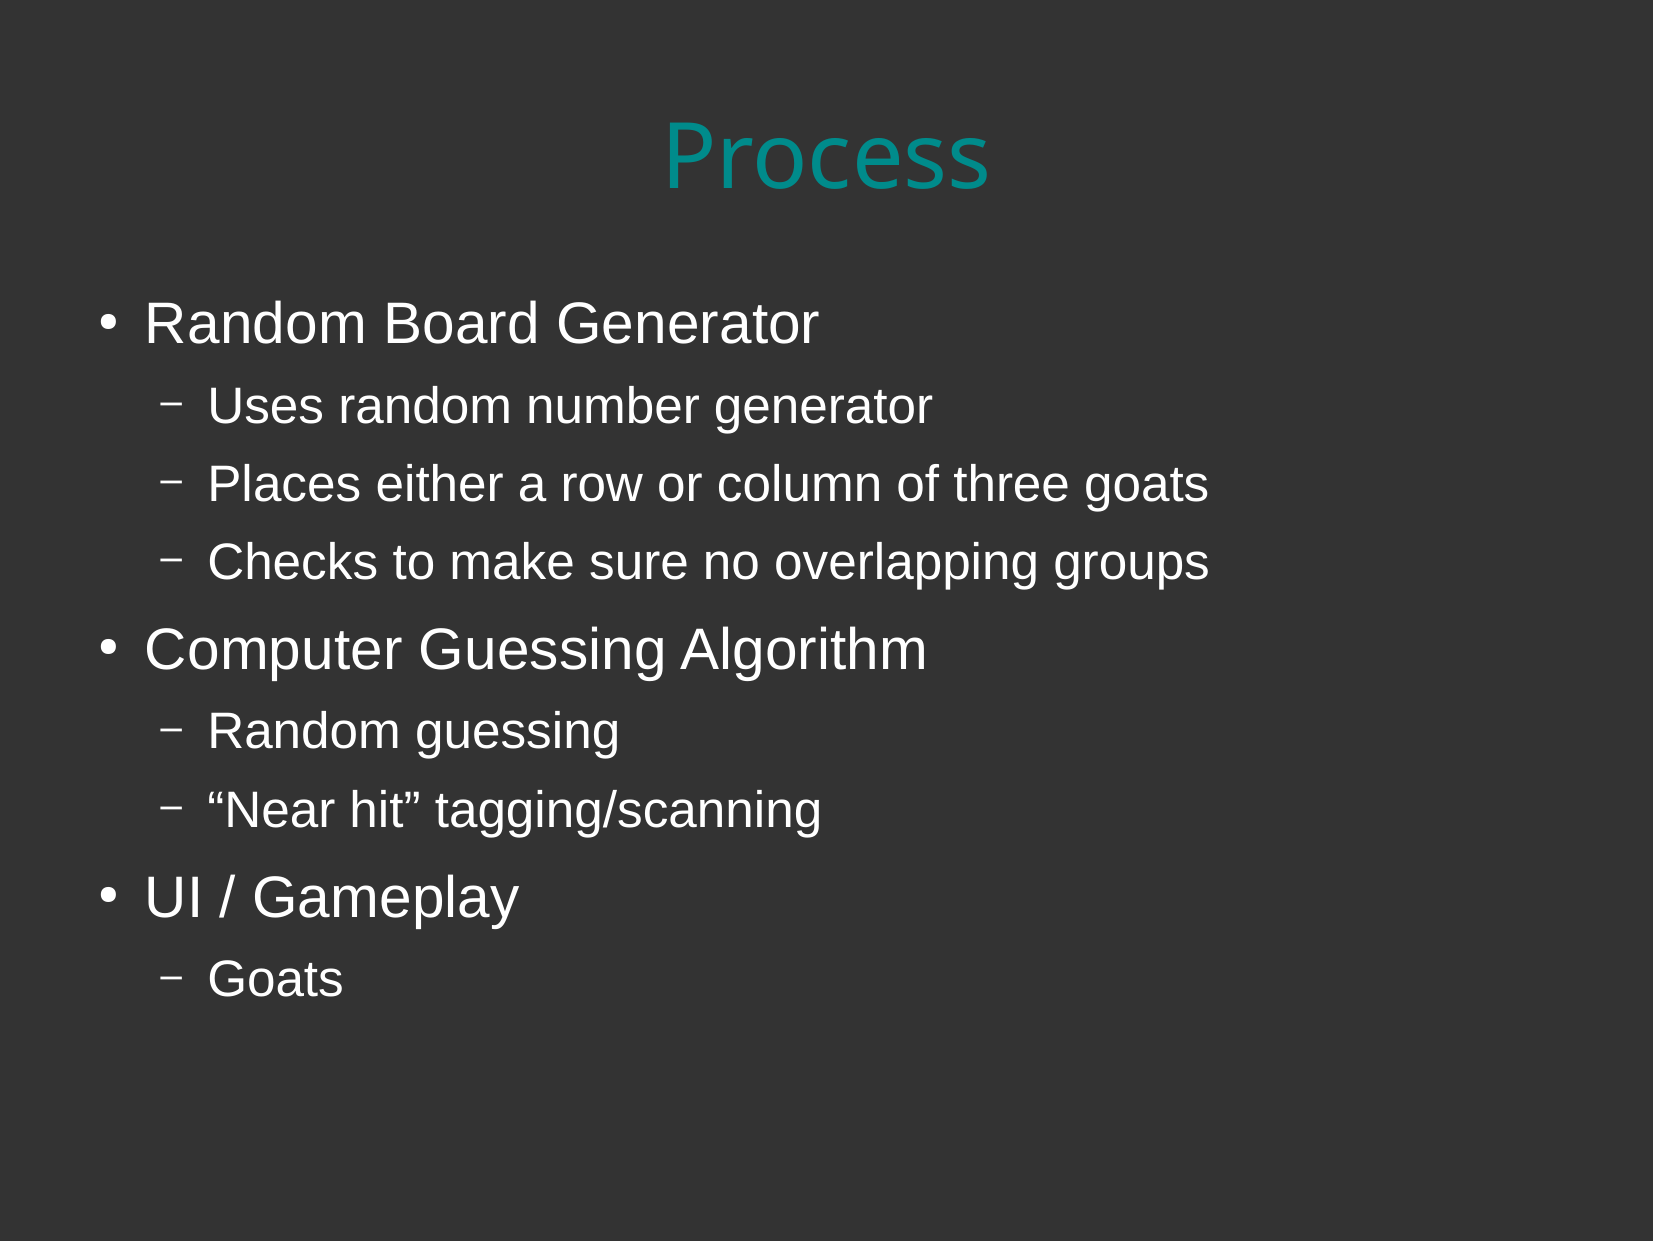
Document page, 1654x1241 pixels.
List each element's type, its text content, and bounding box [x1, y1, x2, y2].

list Random Board Generator Uses random number generator Places either a row or column of three goats Checks to make sure no overlapping groups Computer Guessing Algorithm Random guessing “Near hit” tagging/scanning UI / Gameplay Goats [82, 290, 1571, 1010]
title Process [82, 49, 1571, 257]
